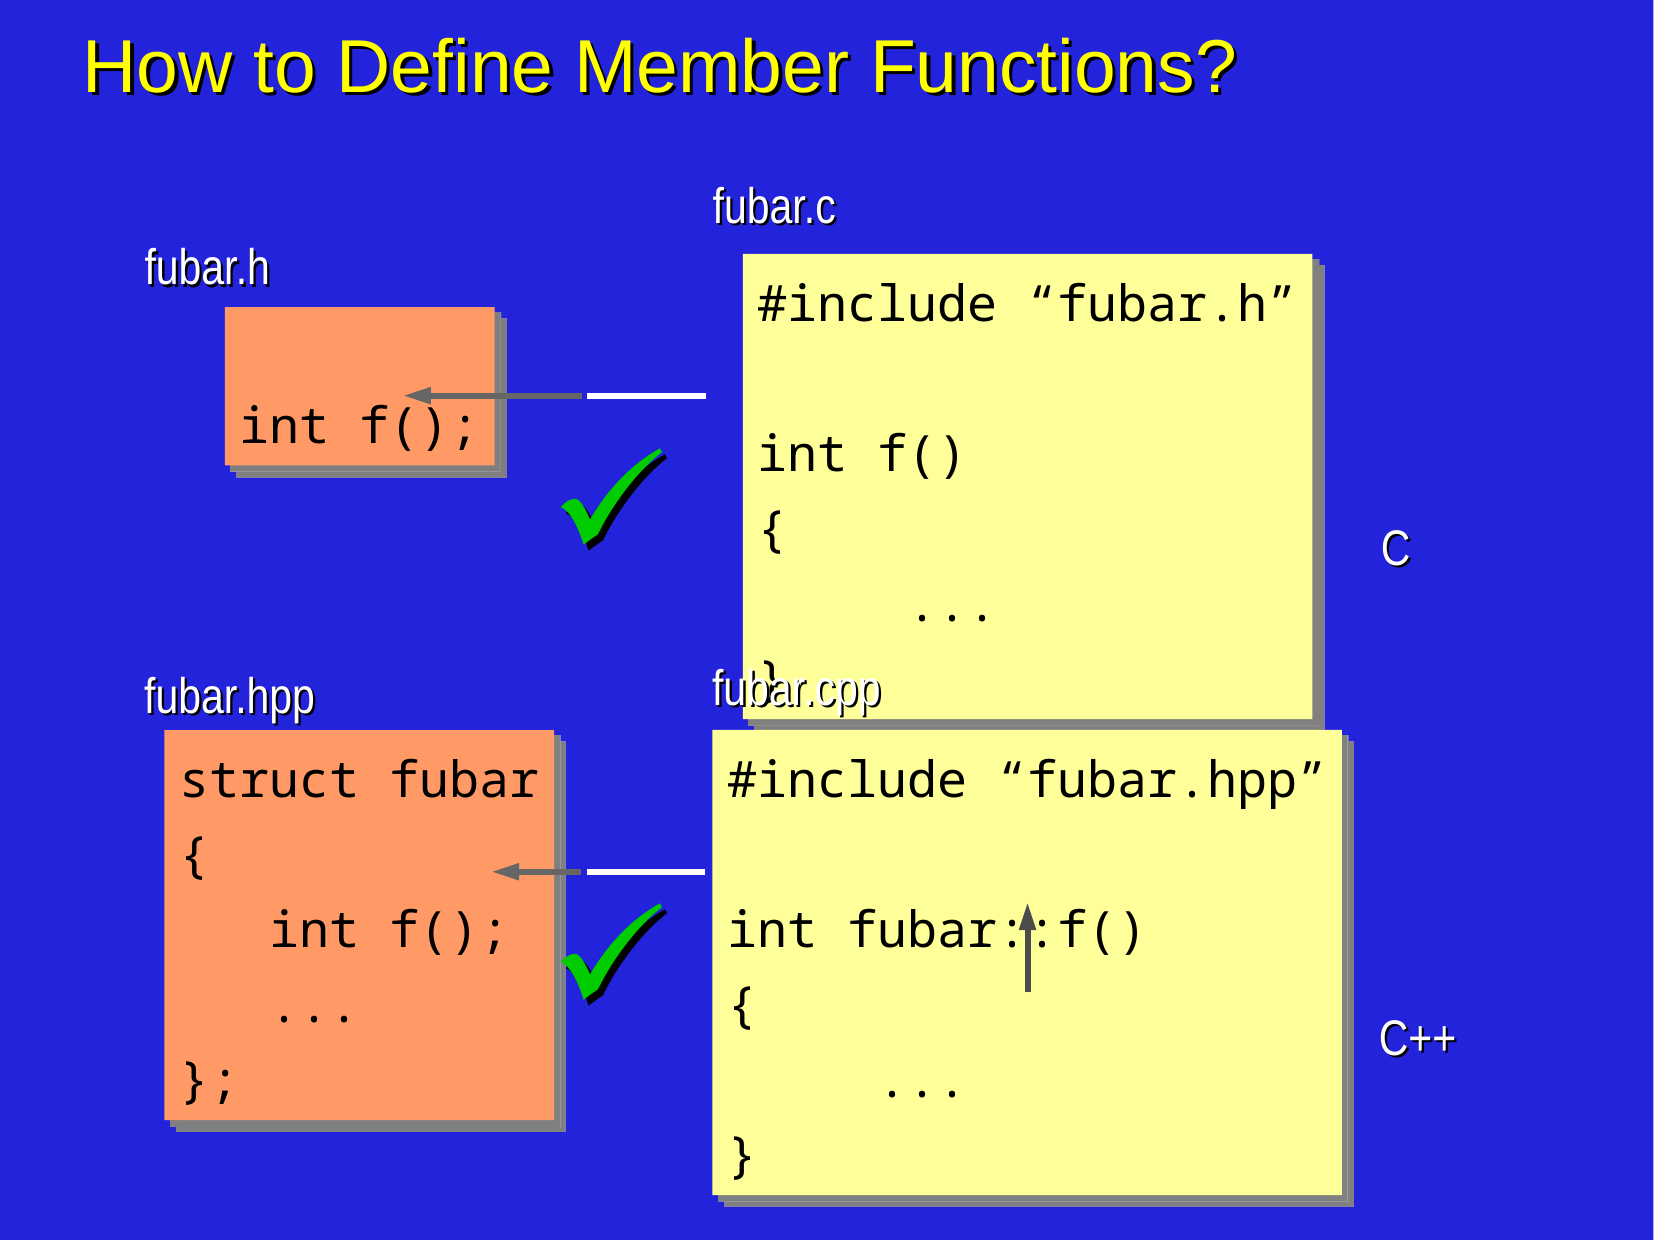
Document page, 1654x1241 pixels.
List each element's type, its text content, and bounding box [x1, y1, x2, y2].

text_box struct fubar { int f(); ... }; [164, 730, 555, 1121]
text_box fubar.cpp [697, 647, 1084, 723]
text_box  [534, 407, 682, 603]
text_box int f(); [224, 307, 495, 466]
text_box #include “fubar.hpp” int fubar::f() { ... } [712, 729, 1342, 1196]
text_box fubar.c [697, 165, 1084, 241]
text_box  [534, 862, 682, 1057]
text_box C++ [1364, 997, 1555, 1074]
text_box fubar.h [129, 227, 516, 303]
text_box #include “fubar.h” int f() { ... } [742, 253, 1313, 720]
text_box C [1366, 507, 1557, 584]
title How to Define Member Functions? [82, 2, 1571, 130]
text_box fubar.hpp [129, 655, 516, 732]
